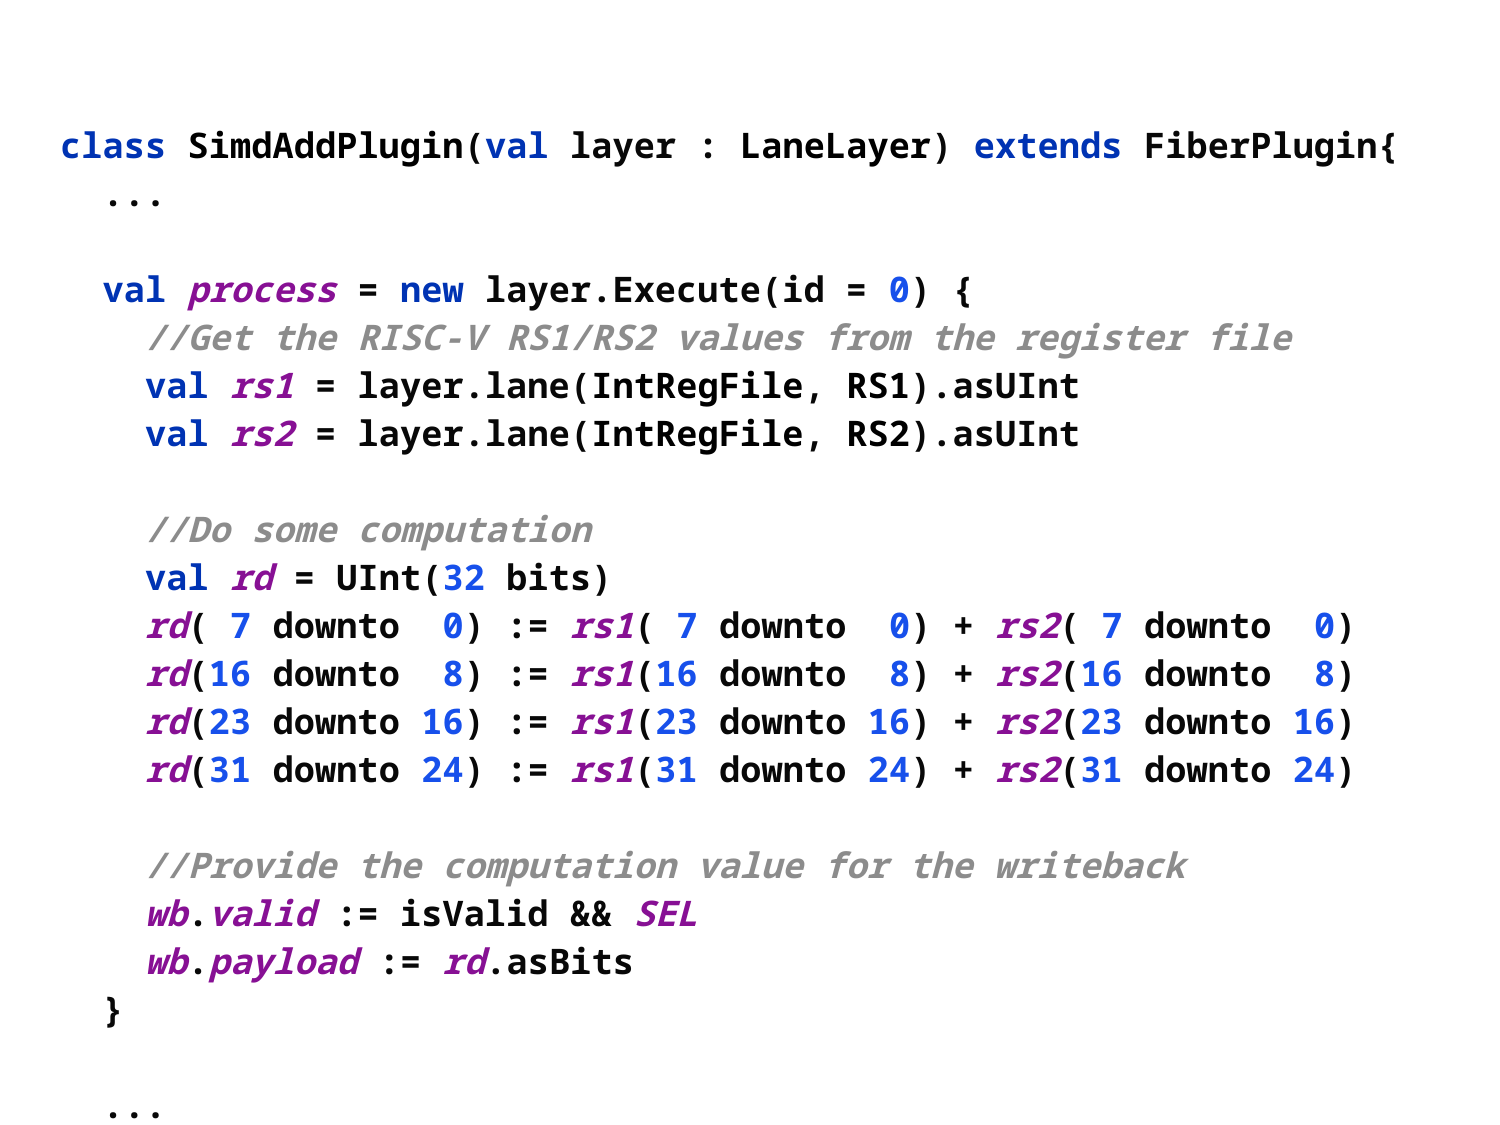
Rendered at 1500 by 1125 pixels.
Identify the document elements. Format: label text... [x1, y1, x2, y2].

text_box class SimdAddPlugin(val layer : LaneLayer) extends FiberPlugin{ ... val process = new layer.Execute(id = 0) { //Get the RISC-V RS1/RS2 values from the register file val rs1 = layer.lane(IntRegFile, RS1).asUInt val rs2 = layer.lane(IntRegFile, RS2).asUInt //Do some computation val rd = UInt(32 bits) rd( 7 downto 0) := rs1( 7 downto 0) + rs2( 7 downto 0) rd(16 downto 8) := rs1(16 downto 8) + rs2(16 downto 8) rd(23 downto 16) := rs1(23 downto 16) + rs2(23 downto 16) rd(31 downto 24) := rs1(31 downto 24) + rs2(31 downto 24) //Provide the computation value for the writeback wb.valid := isValid && SEL wb.payload := rd.asBits } ... } [45, 64, 1500, 962]
